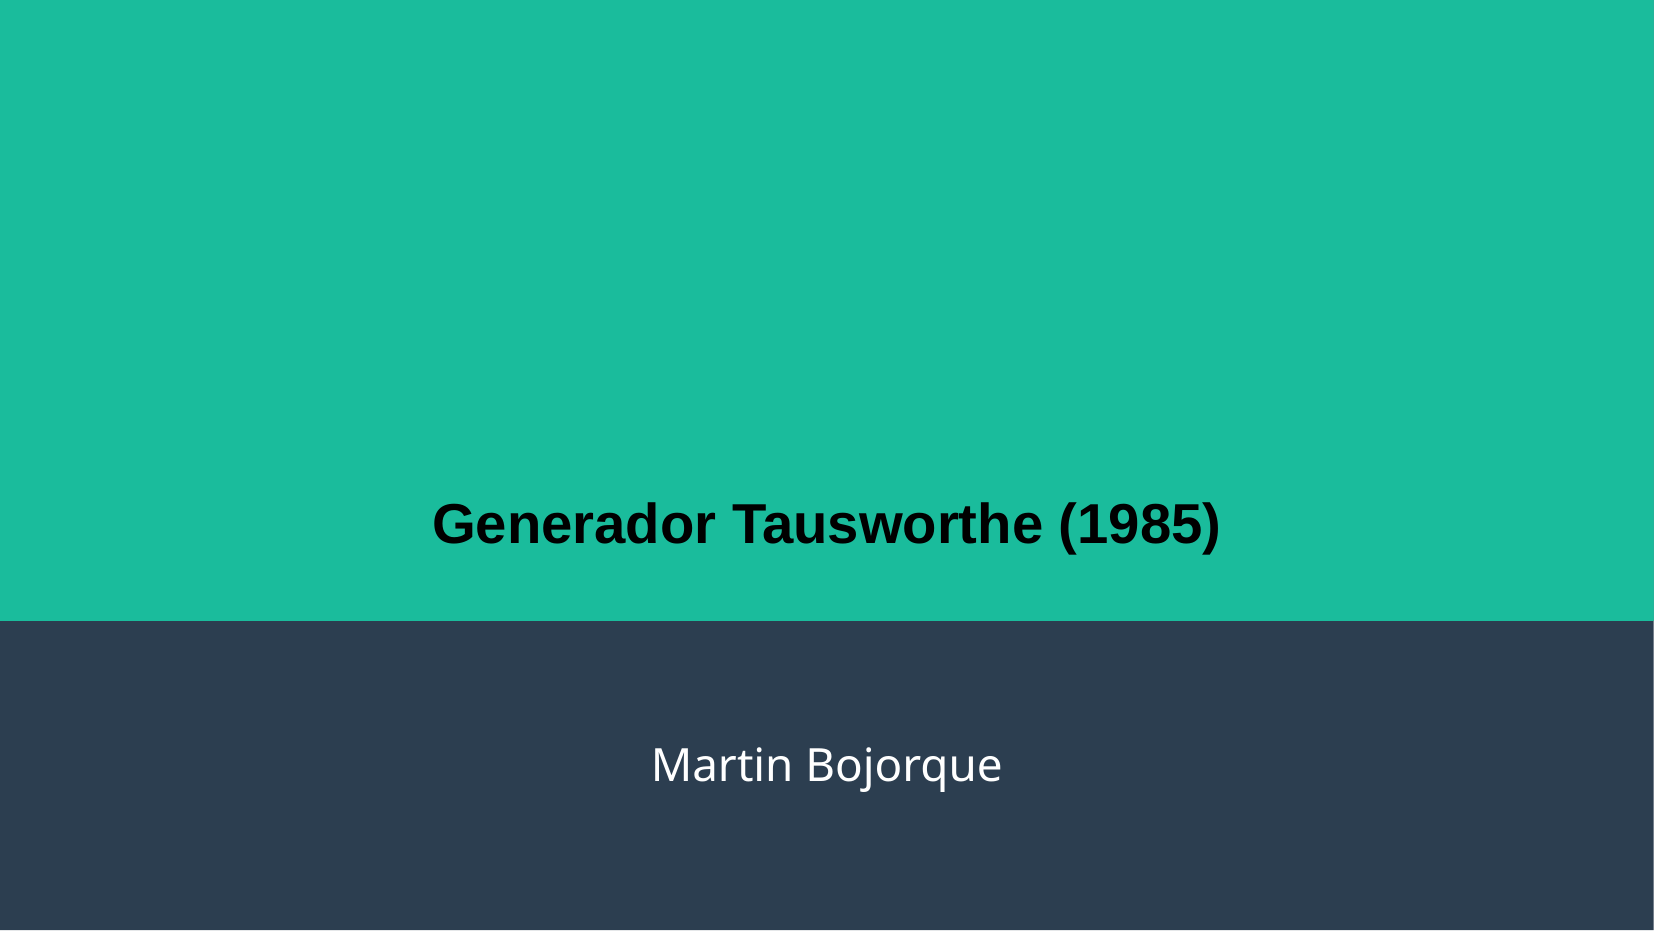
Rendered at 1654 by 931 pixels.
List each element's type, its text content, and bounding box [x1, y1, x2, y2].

subtitle Martin Bojorque [59, 642, 1595, 886]
title Generador Tausworthe (1985) [59, 465, 1595, 583]
